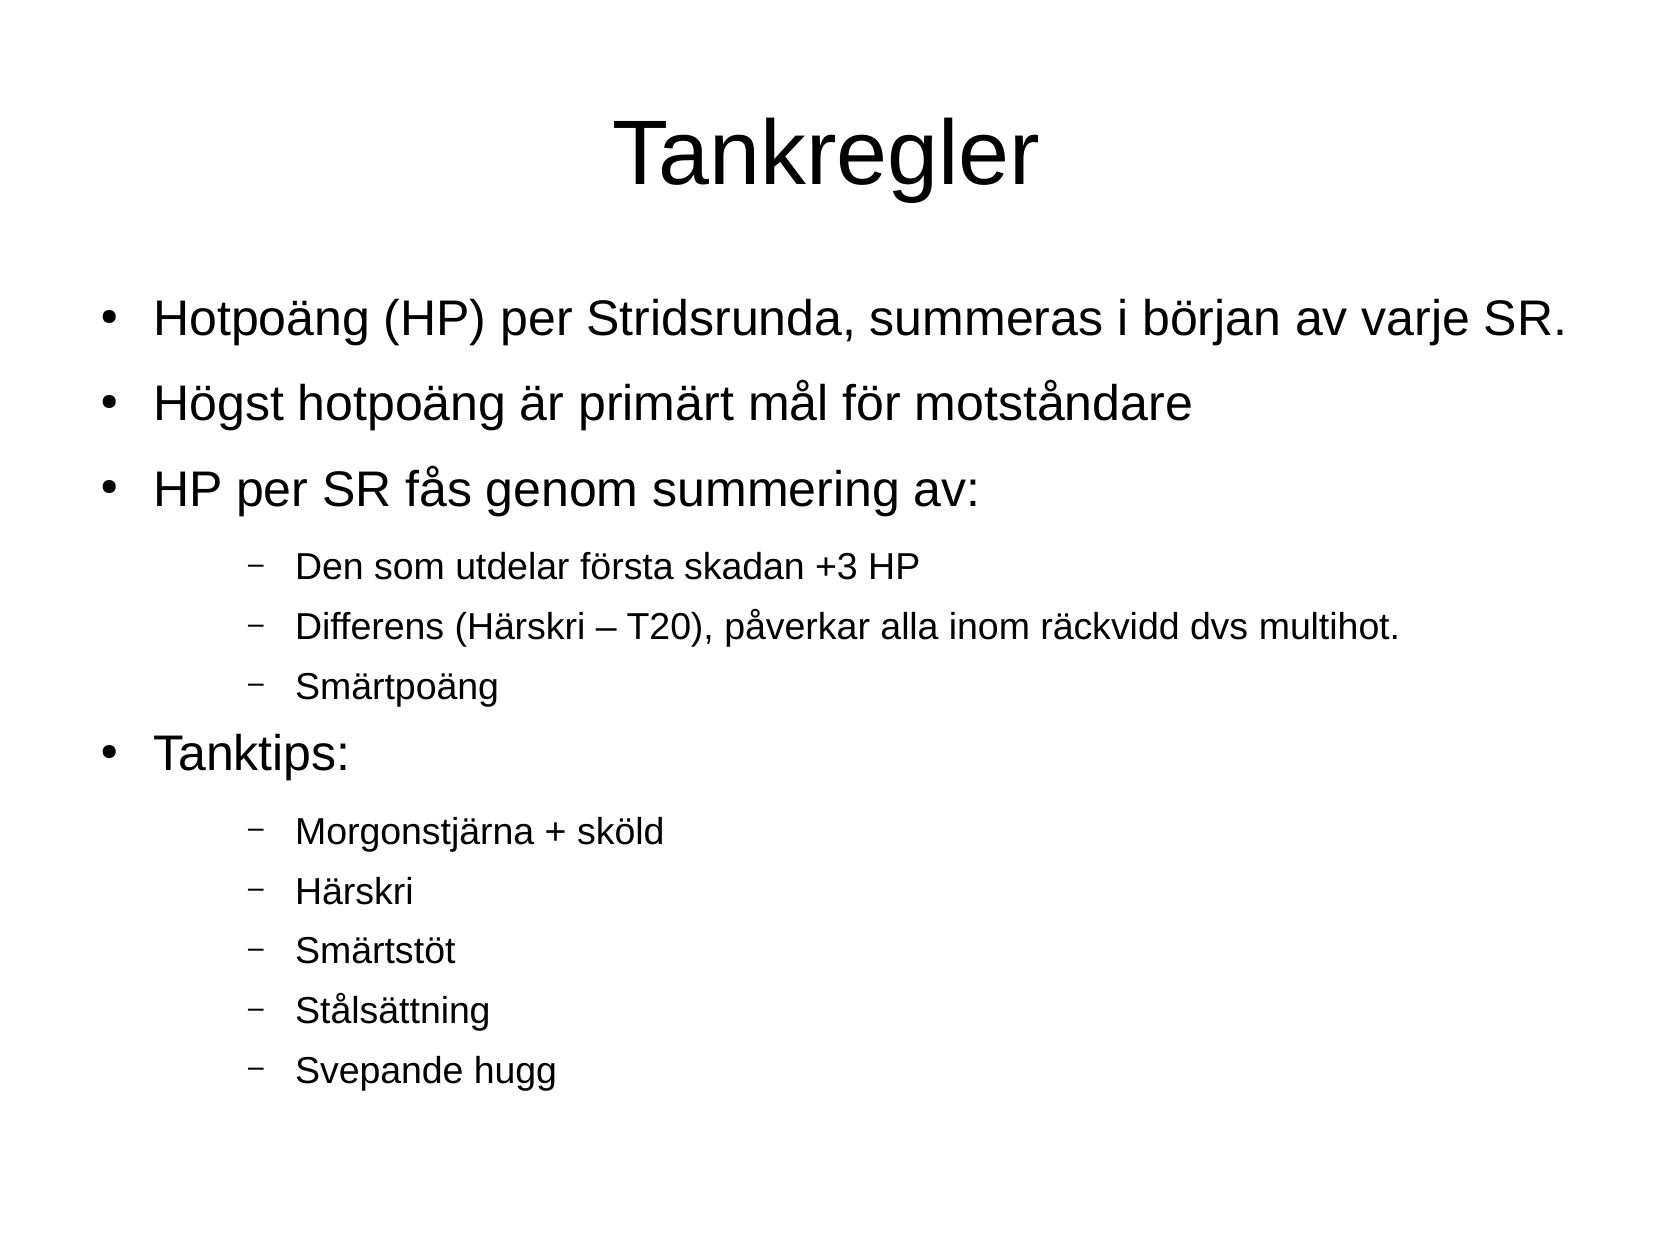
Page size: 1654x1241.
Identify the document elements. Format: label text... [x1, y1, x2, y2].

list Hotpoäng (HP) per Stridsrunda, summeras i början av varje SR. Högst hotpoäng är primärt mål för motståndare HP per SR fås genom summering av: Den som utdelar första skadan +3 HP Differens (Härskri – T20), påverkar alla inom räckvidd dvs multihot. Smärtpoäng Tanktips: Morgonstjärna + sköld Härskri Smärtstöt Stålsättning Svepande hugg [82, 290, 1571, 1109]
title Tankregler [82, 49, 1571, 257]
